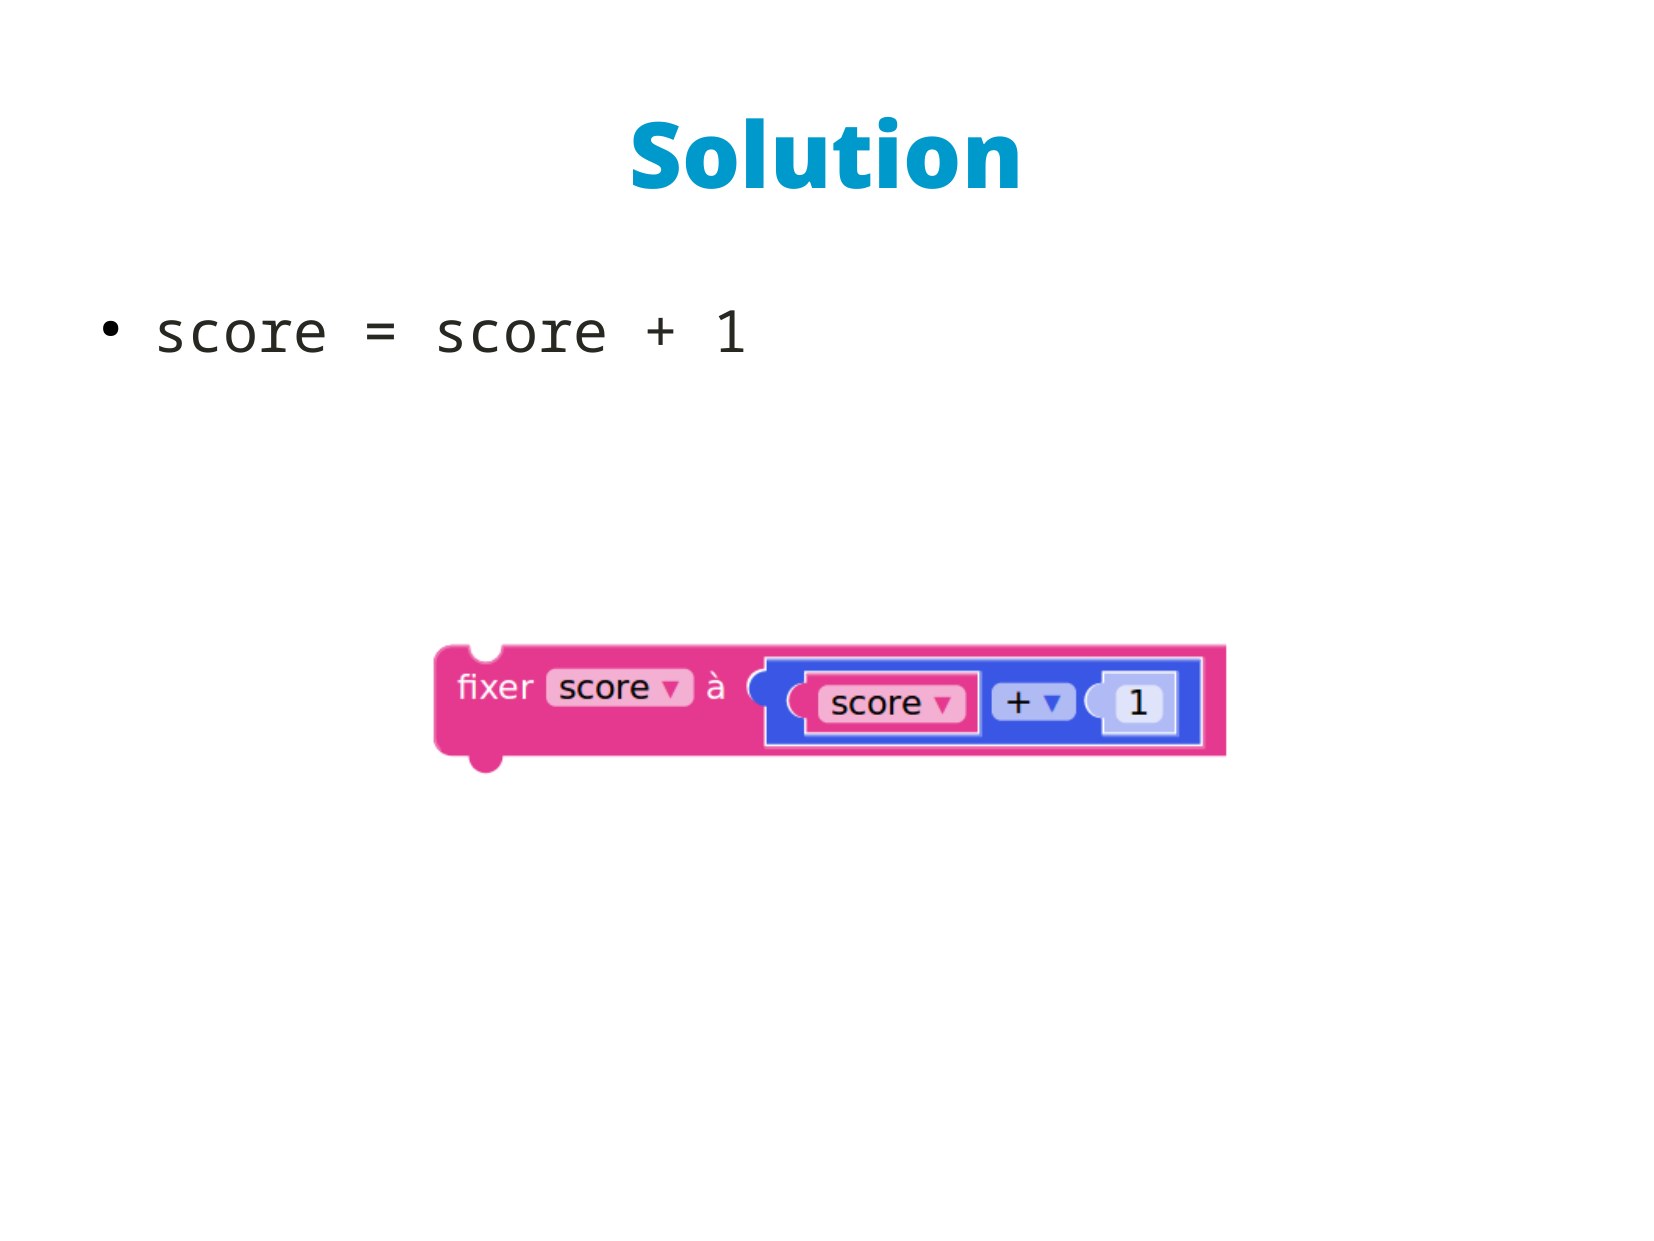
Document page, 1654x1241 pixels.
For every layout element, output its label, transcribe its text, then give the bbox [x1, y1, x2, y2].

list score = score + 1 [82, 290, 1571, 1010]
picture [412, 619, 1264, 792]
title Solution [82, 49, 1571, 257]
